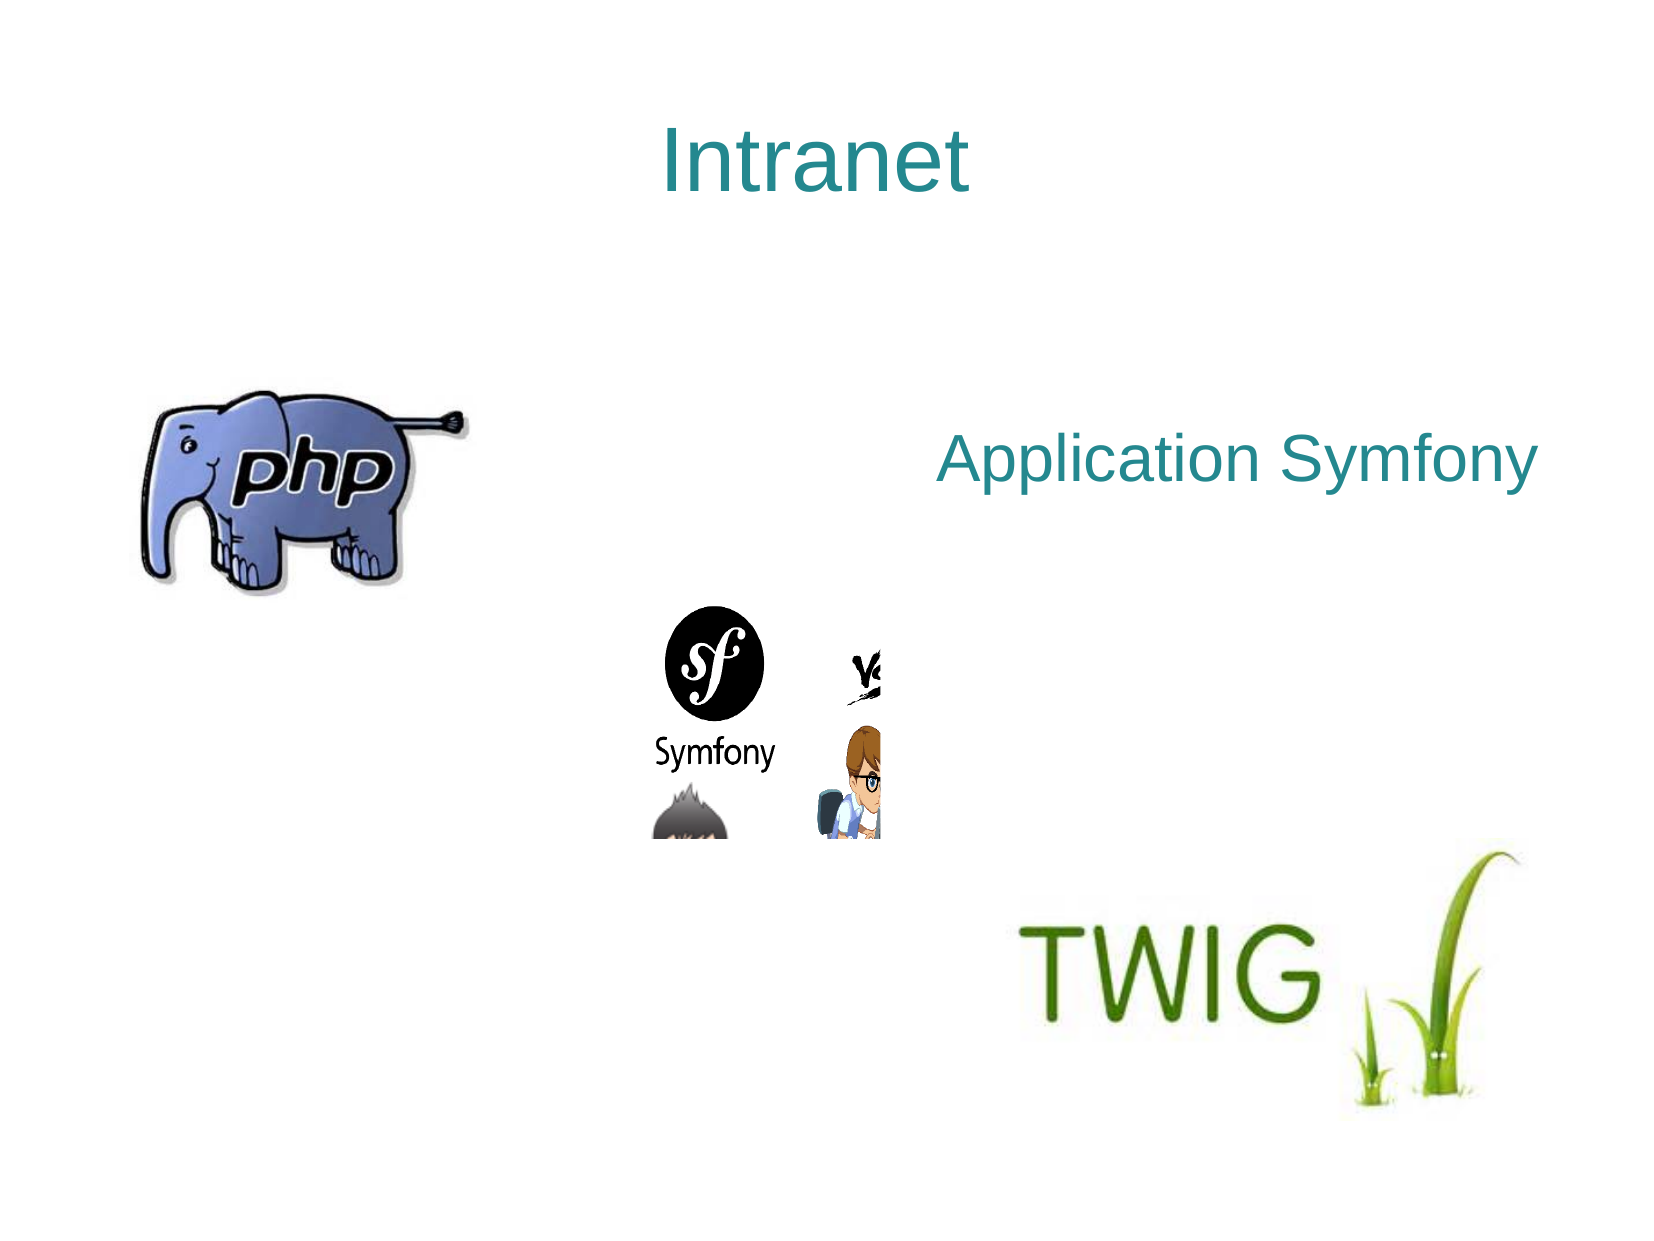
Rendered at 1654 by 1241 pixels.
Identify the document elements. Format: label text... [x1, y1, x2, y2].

picture [992, 838, 1536, 1122]
picture [129, 377, 477, 603]
picture [637, 566, 881, 839]
text_box Application Symfony [921, 413, 1571, 563]
title Intranet [578, 94, 1052, 225]
